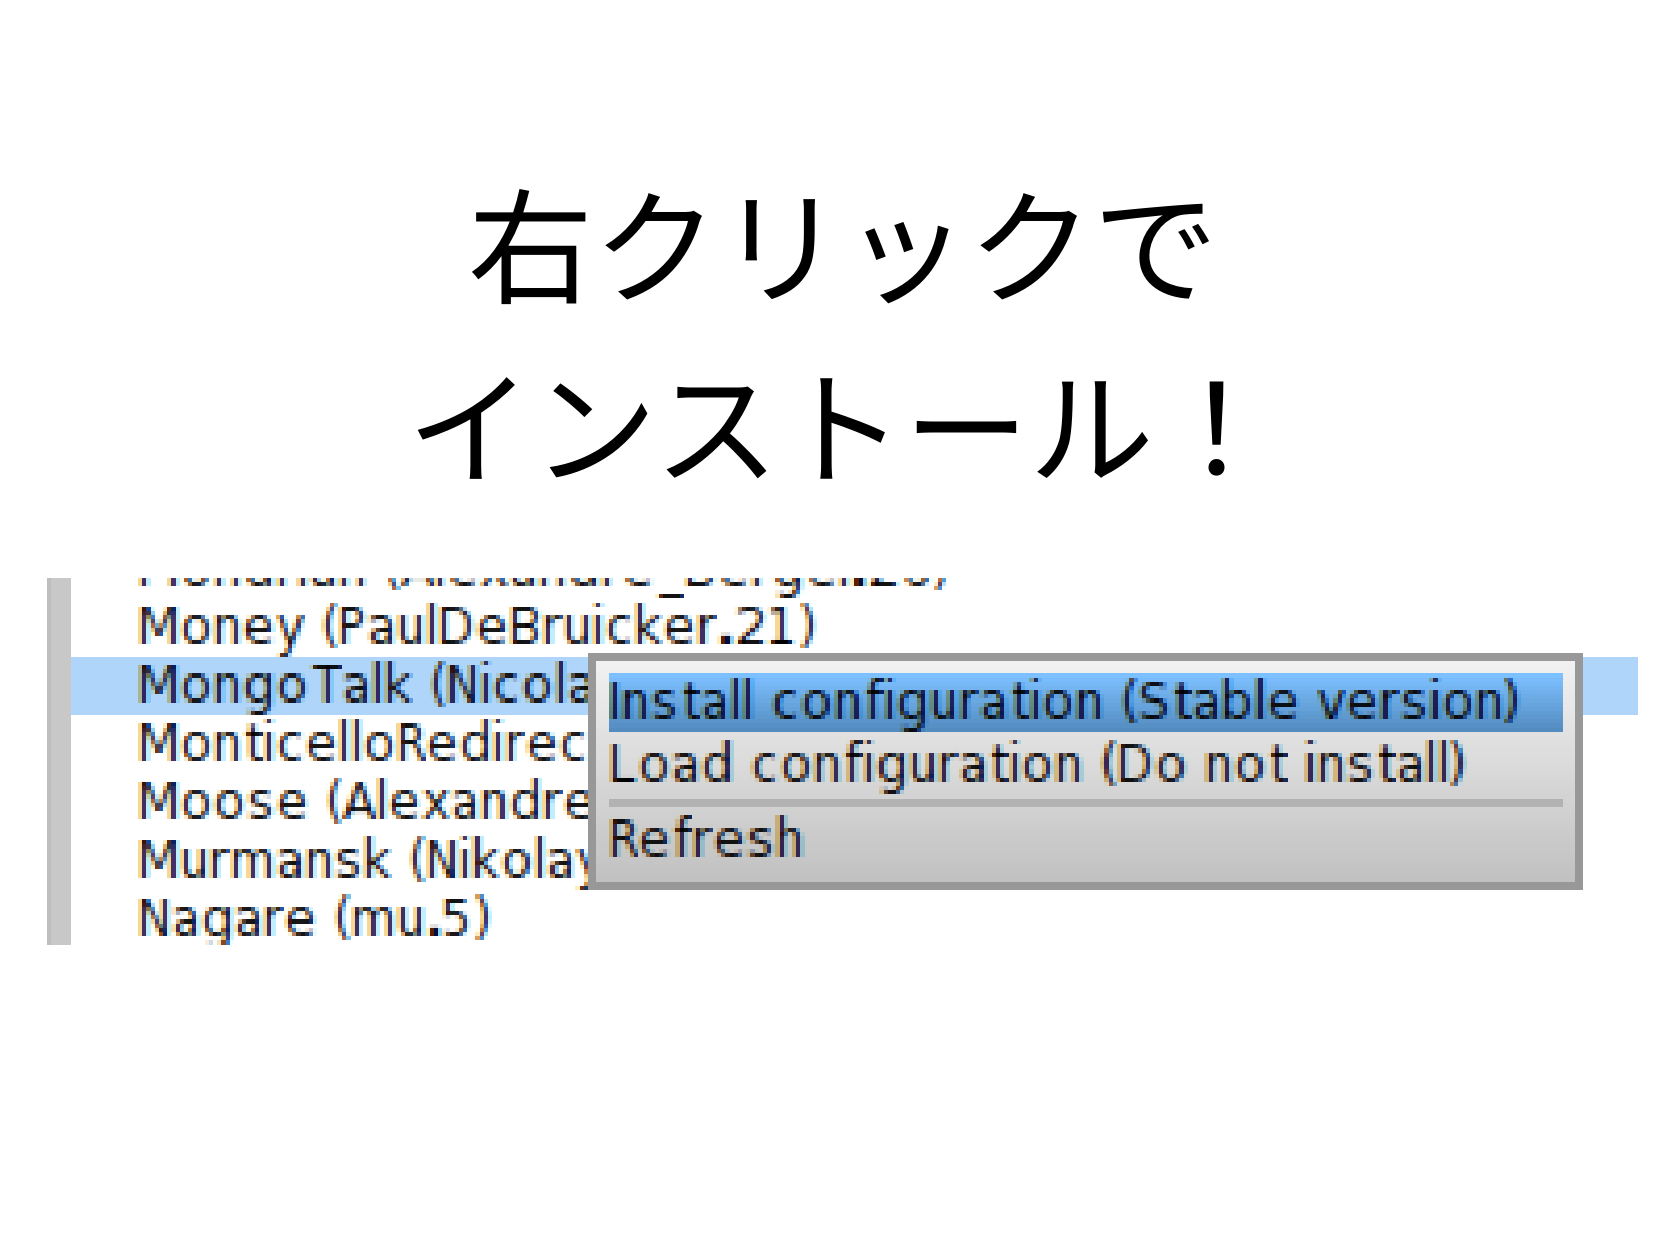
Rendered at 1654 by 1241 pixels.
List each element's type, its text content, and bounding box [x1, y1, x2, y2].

list 右クリックで インストール！ [80, 141, 1536, 520]
picture [47, 578, 1638, 945]
